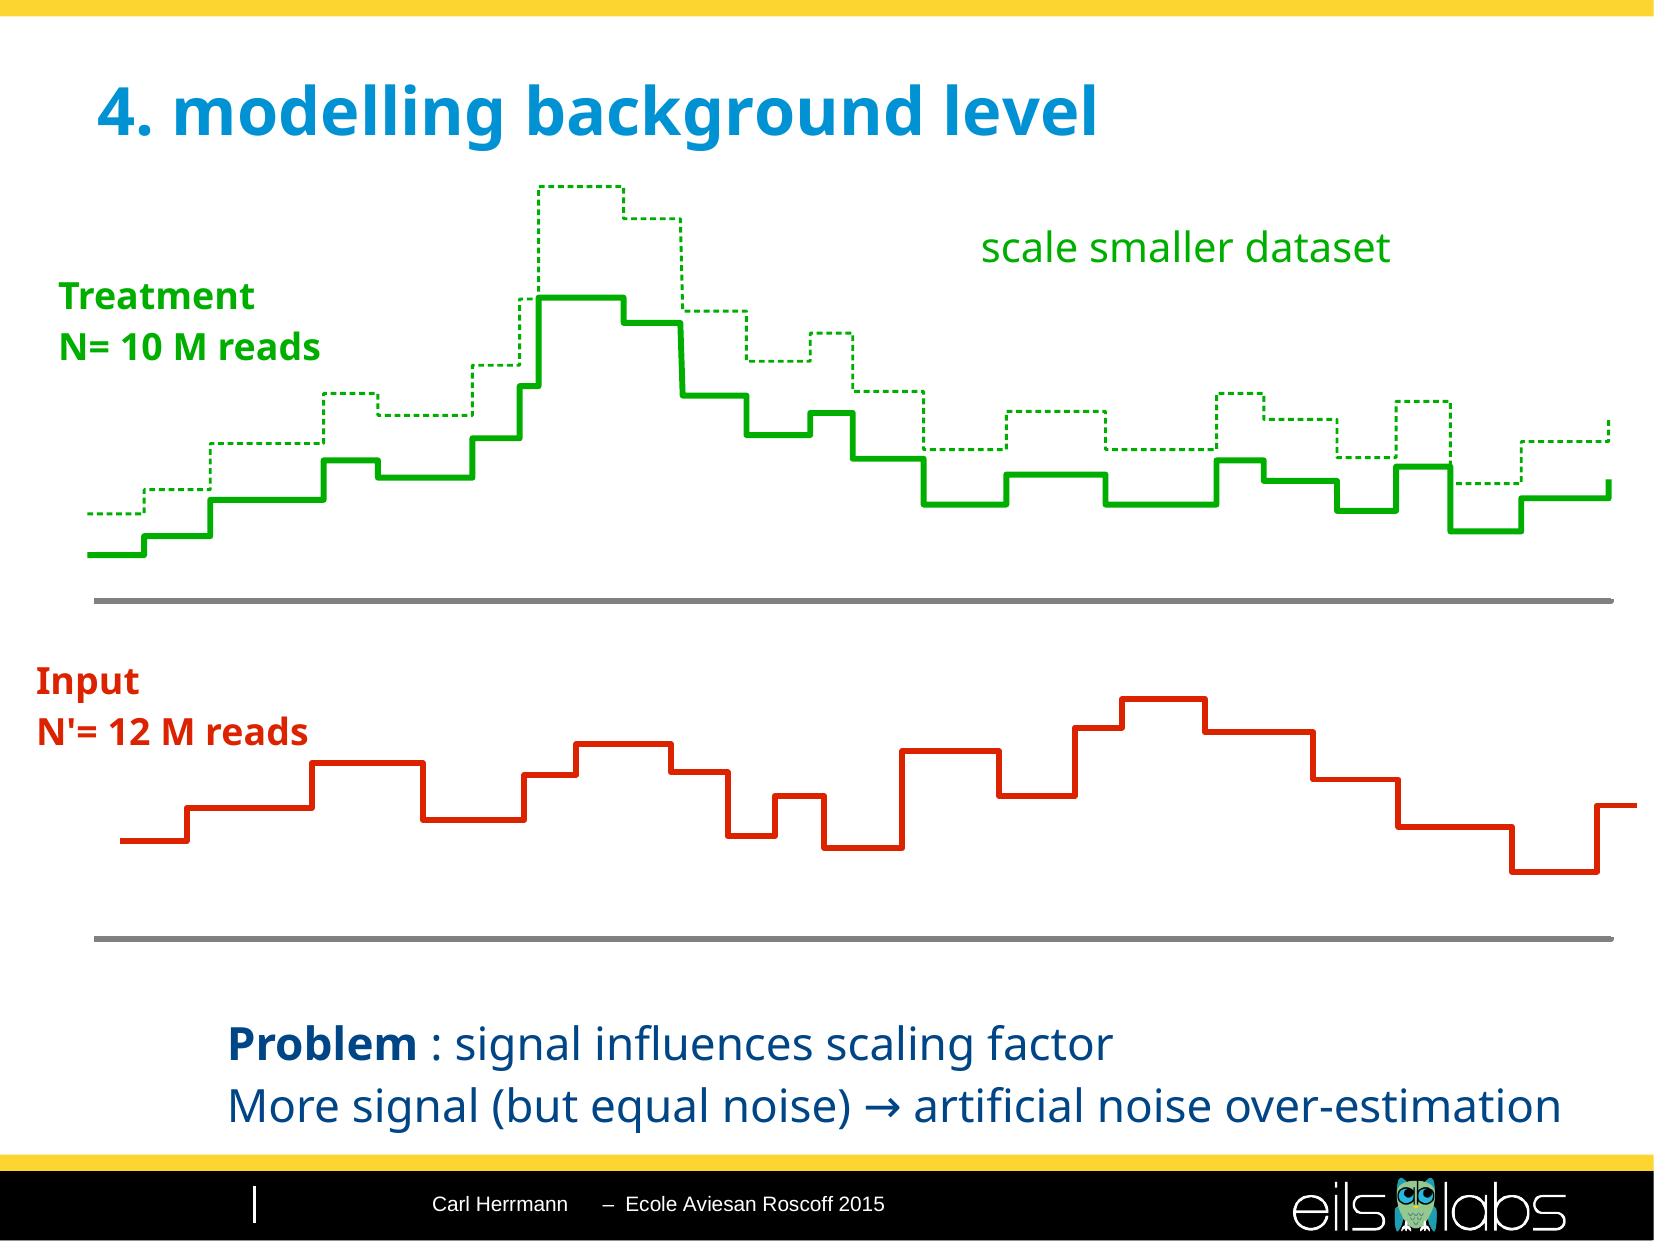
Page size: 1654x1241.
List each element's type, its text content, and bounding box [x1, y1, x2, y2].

text_box Treatment N= 10 M reads [43, 262, 337, 380]
text_box Problem : signal influences scaling factor More signal (but equal noise) → artificial noise over-estimation [212, 1003, 1573, 1144]
text_box scale smaller dataset [966, 210, 1403, 283]
text_box Input N'= 12 M reads [21, 647, 325, 765]
title 4. modelling background level [82, 61, 1571, 168]
picture [1292, 1177, 1566, 1232]
